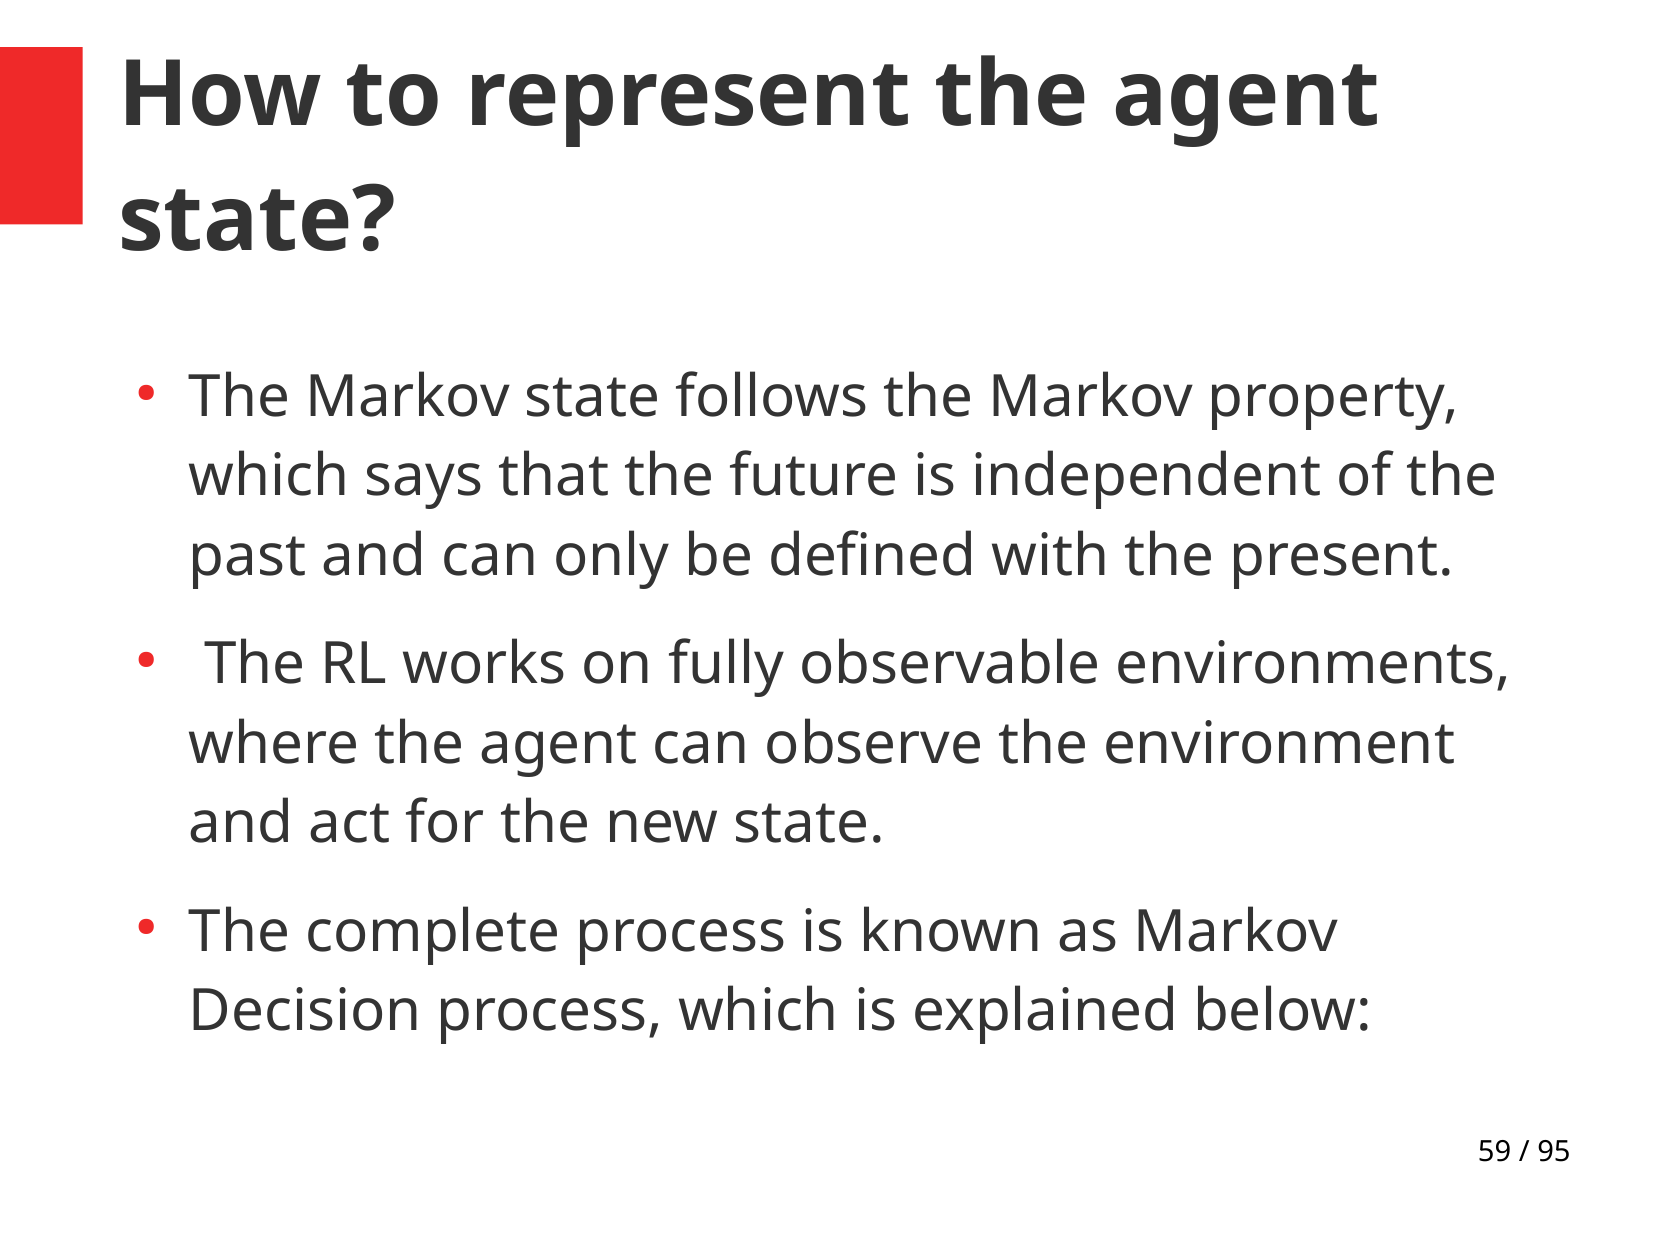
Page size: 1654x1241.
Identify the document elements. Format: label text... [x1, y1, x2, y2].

list The Markov state follows the Markov property, which says that the future is independent of the past and can only be defined with the present. The RL works on fully observable environments, where the agent can observe the environment and act for the new state. The complete process is known as Markov Decision process, which is explained below: [118, 354, 1536, 1074]
title How to represent the agent state? [118, 28, 1571, 278]
